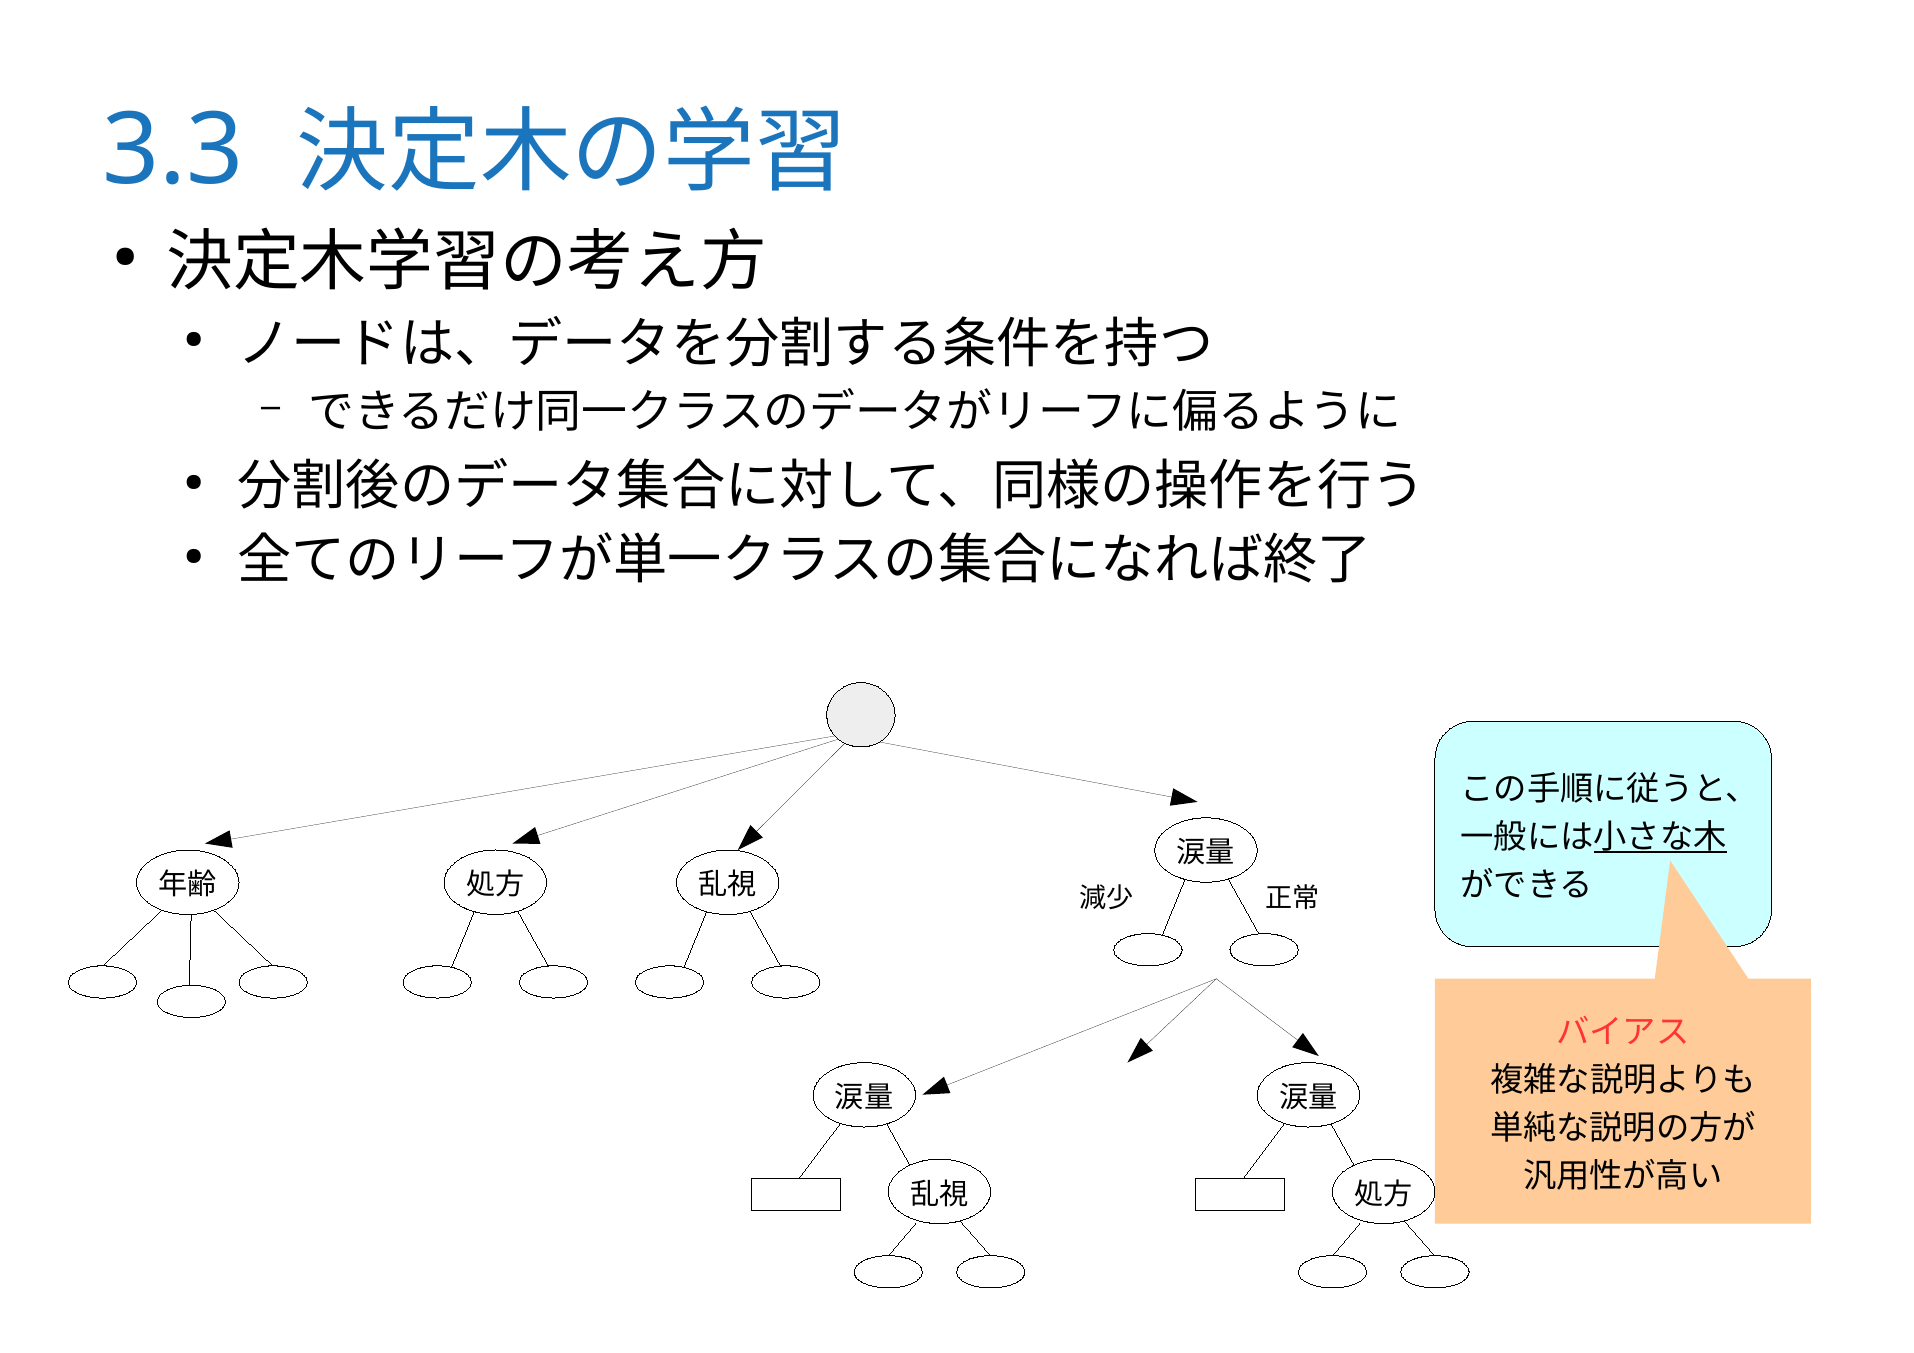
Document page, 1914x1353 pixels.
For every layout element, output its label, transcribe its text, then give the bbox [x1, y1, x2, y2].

text_box [751, 965, 820, 999]
text_box [68, 965, 137, 999]
text_box [1400, 1255, 1470, 1288]
text_box [157, 985, 226, 1018]
text_box [239, 965, 308, 999]
text_box 乱視 [676, 850, 779, 915]
title 3.3 決定木の学習 [102, 49, 1825, 213]
text_box 減少 [1064, 869, 1166, 940]
text_box [1229, 933, 1299, 966]
text_box 涙量 [1154, 817, 1258, 883]
text_box [1298, 1255, 1367, 1288]
text_box [403, 965, 472, 999]
text_box 涙量 [1257, 1062, 1360, 1128]
text_box [519, 965, 588, 999]
text_box [854, 1255, 923, 1288]
text_box [1113, 933, 1183, 966]
list 決定木学習の考え方 ノードは、データを分割する条件を持つ できるだけ同一クラスのデータがリーフに偏るように 分割後のデータ集合に対して、同様の操作を行う 全てのリーフが単一クラスの集合になれば終了 [95, 213, 1846, 998]
text_box バイアス 複雑な説明よりも 単純な説明の方が 汎用性が高い [1434, 860, 1811, 1224]
text_box 年齢 [136, 850, 240, 915]
text_box 涙量 [813, 1062, 916, 1128]
text_box この手順に従うと、 一般には小さな木 ができる [1434, 721, 1772, 947]
text_box [826, 682, 896, 747]
text_box 正常 [1250, 869, 1351, 940]
text_box [635, 965, 704, 999]
text_box 処方 [444, 849, 547, 915]
text_box [956, 1255, 1025, 1288]
text_box 処方 [1332, 1159, 1435, 1224]
text_box 乱視 [888, 1159, 991, 1224]
